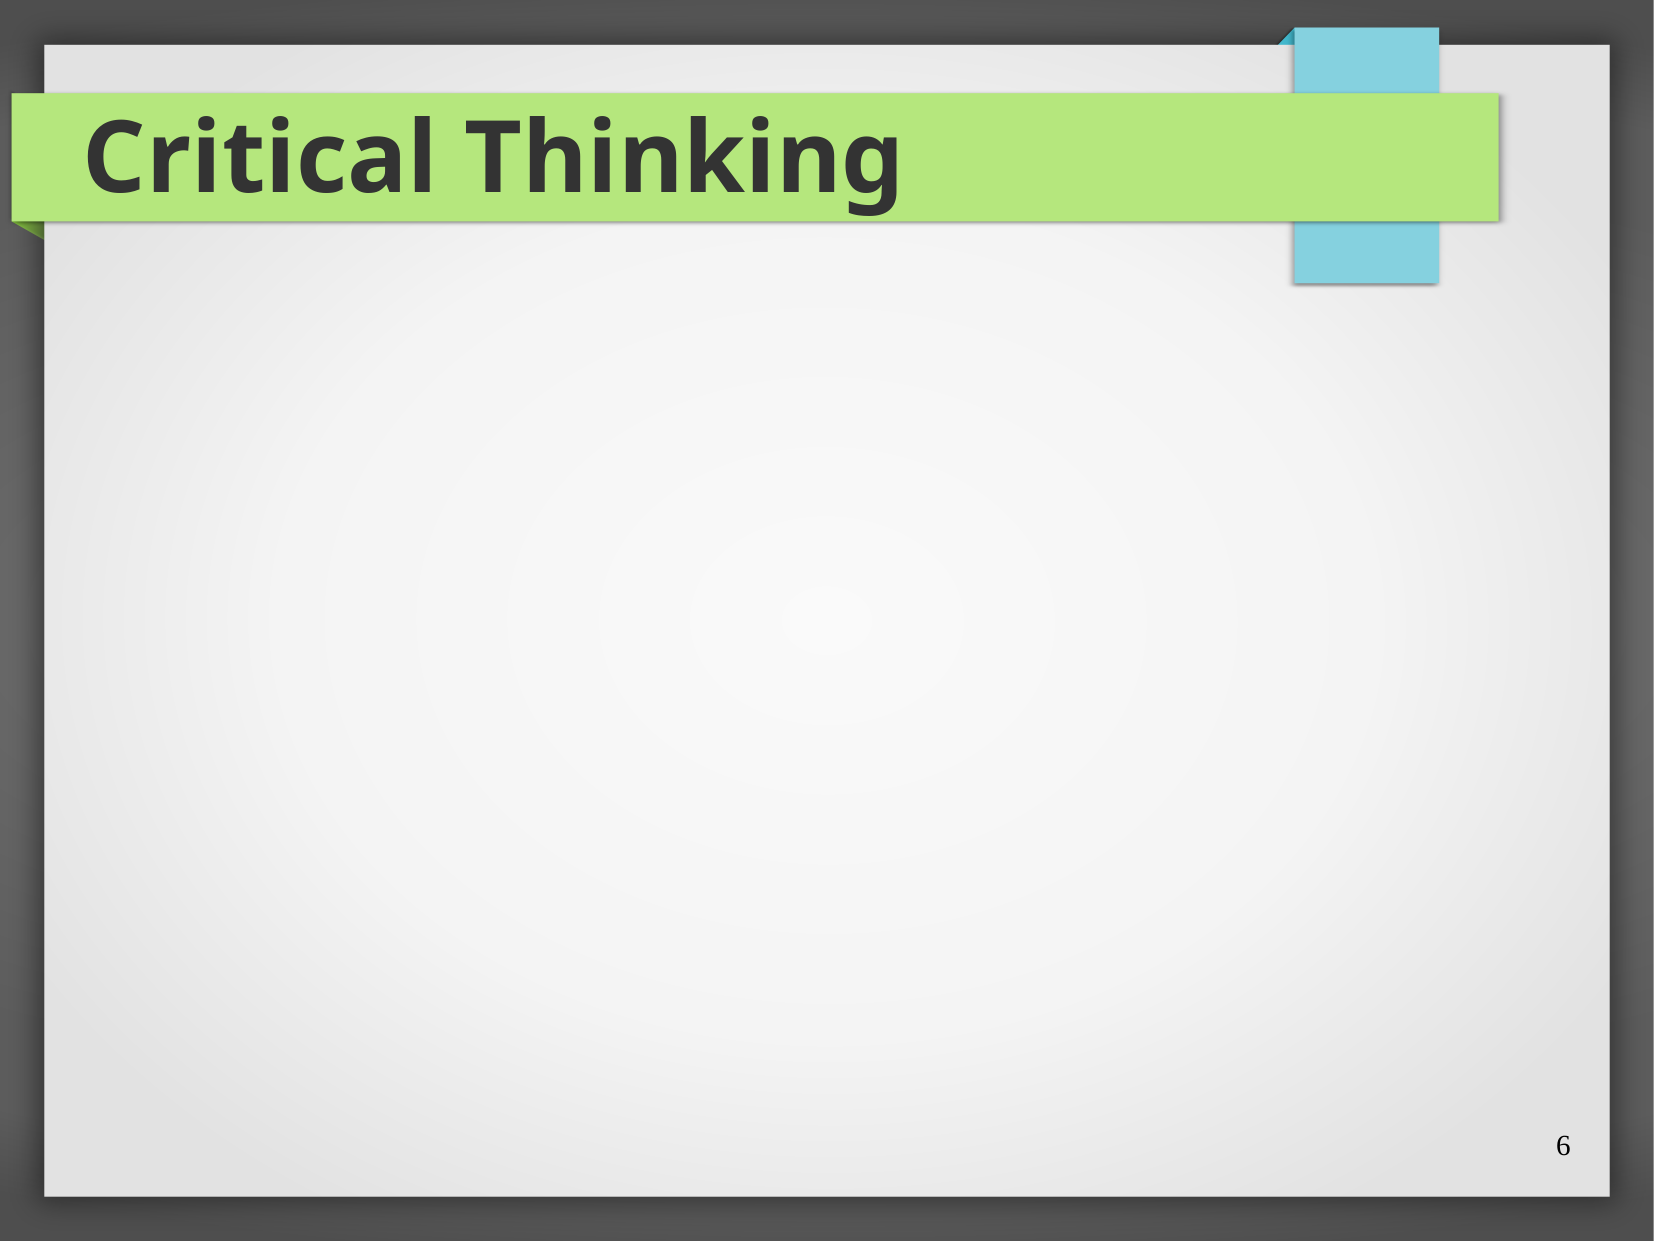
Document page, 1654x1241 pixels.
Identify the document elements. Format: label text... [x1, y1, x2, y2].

title Critical Thinking [82, 94, 1264, 213]
picture [0, 0, 1654, 1241]
